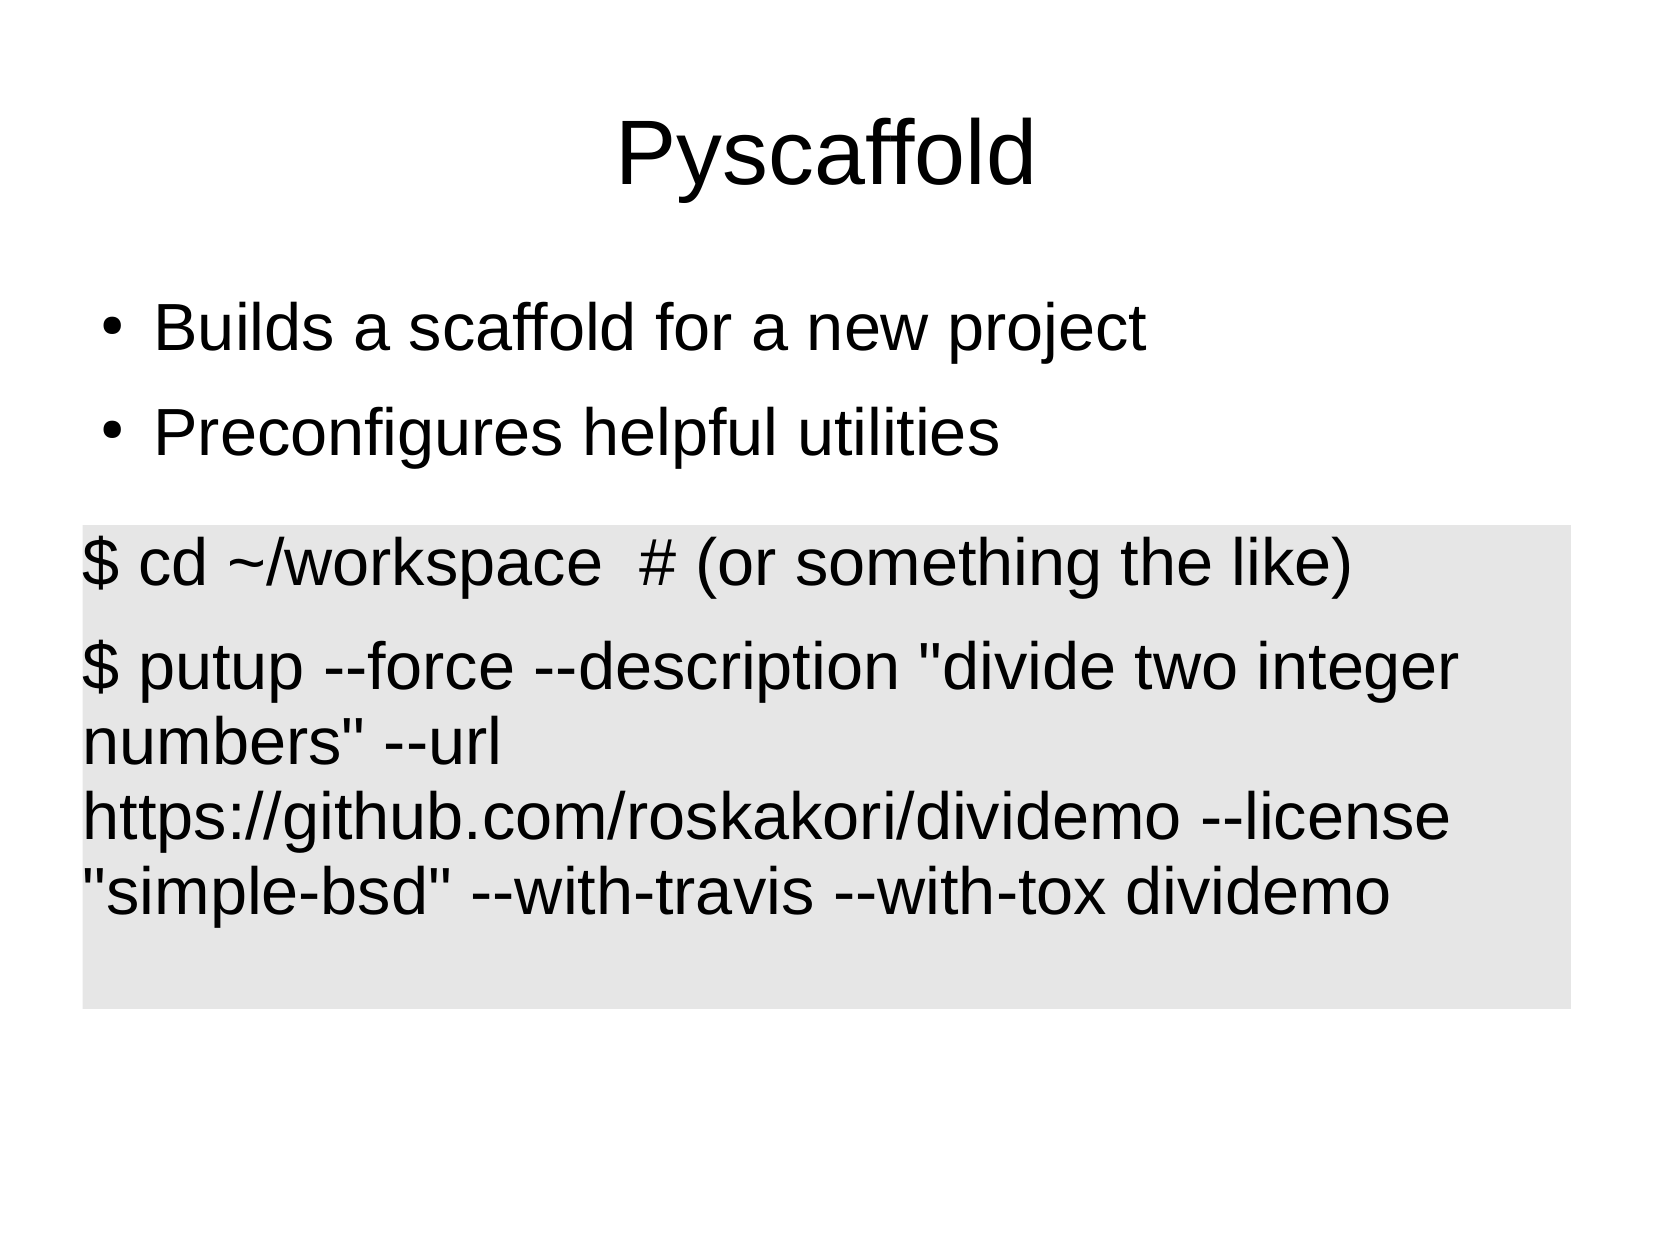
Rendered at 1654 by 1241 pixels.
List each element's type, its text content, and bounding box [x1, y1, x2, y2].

title Pyscaffold [82, 49, 1571, 257]
list Builds a scaffold for a new project Preconfigures helpful utilities [82, 290, 1571, 525]
list $ cd ~/workspace # (or something the like) $ putup --force --description "divide two integer numbers" --url https://github.com/roskakori/dividemo --license "simple-bsd" --with-travis --with-tox dividemo [82, 525, 1571, 1009]
